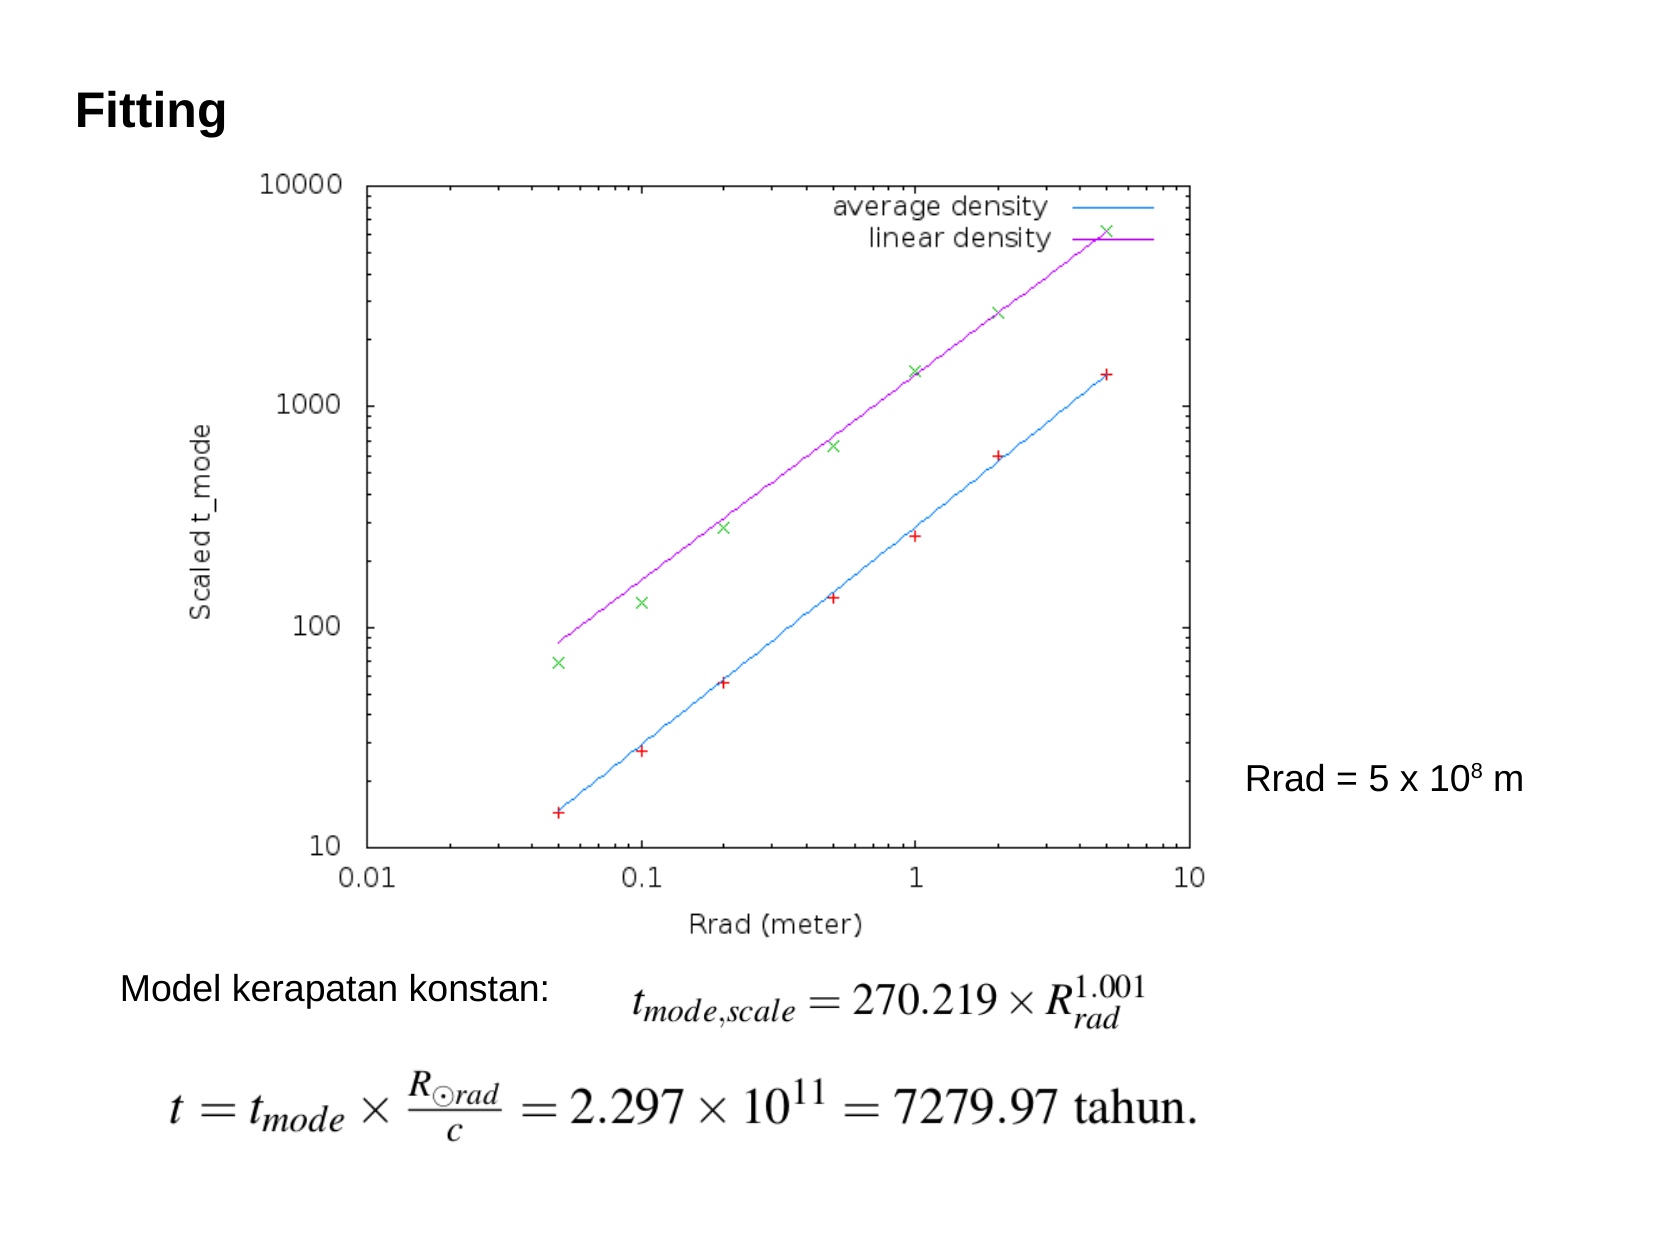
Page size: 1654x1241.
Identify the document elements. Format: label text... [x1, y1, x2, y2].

picture [180, 149, 1246, 949]
picture [135, 1059, 1216, 1156]
text_box Model kerapatan konstan: [105, 960, 614, 1017]
picture [614, 959, 1161, 1051]
text_box Rrad = 5 x 108 m [1230, 750, 1591, 809]
text_box Fitting [60, 75, 856, 146]
